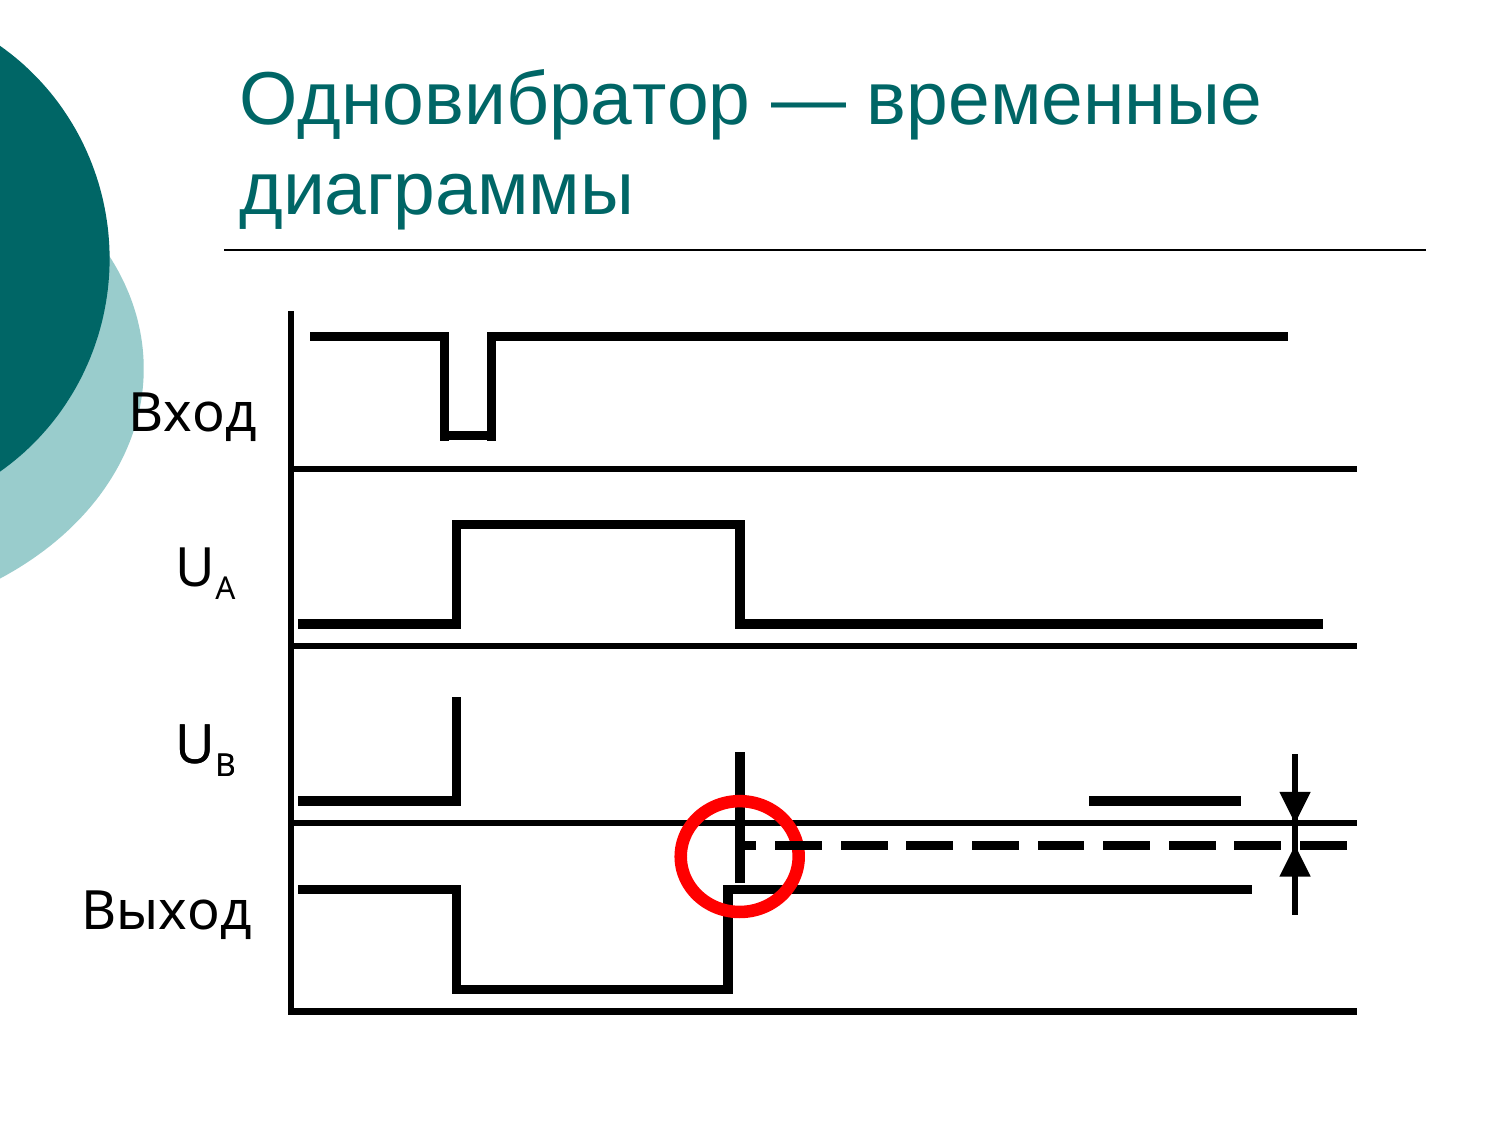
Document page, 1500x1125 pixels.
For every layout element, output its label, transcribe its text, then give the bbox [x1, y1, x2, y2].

text_box UB [160, 701, 279, 791]
text_box Вход [113, 369, 303, 450]
text_box Выход [66, 867, 303, 948]
title Одновибратор — временные диаграммы [224, 41, 1425, 237]
text_box UA [160, 524, 279, 614]
